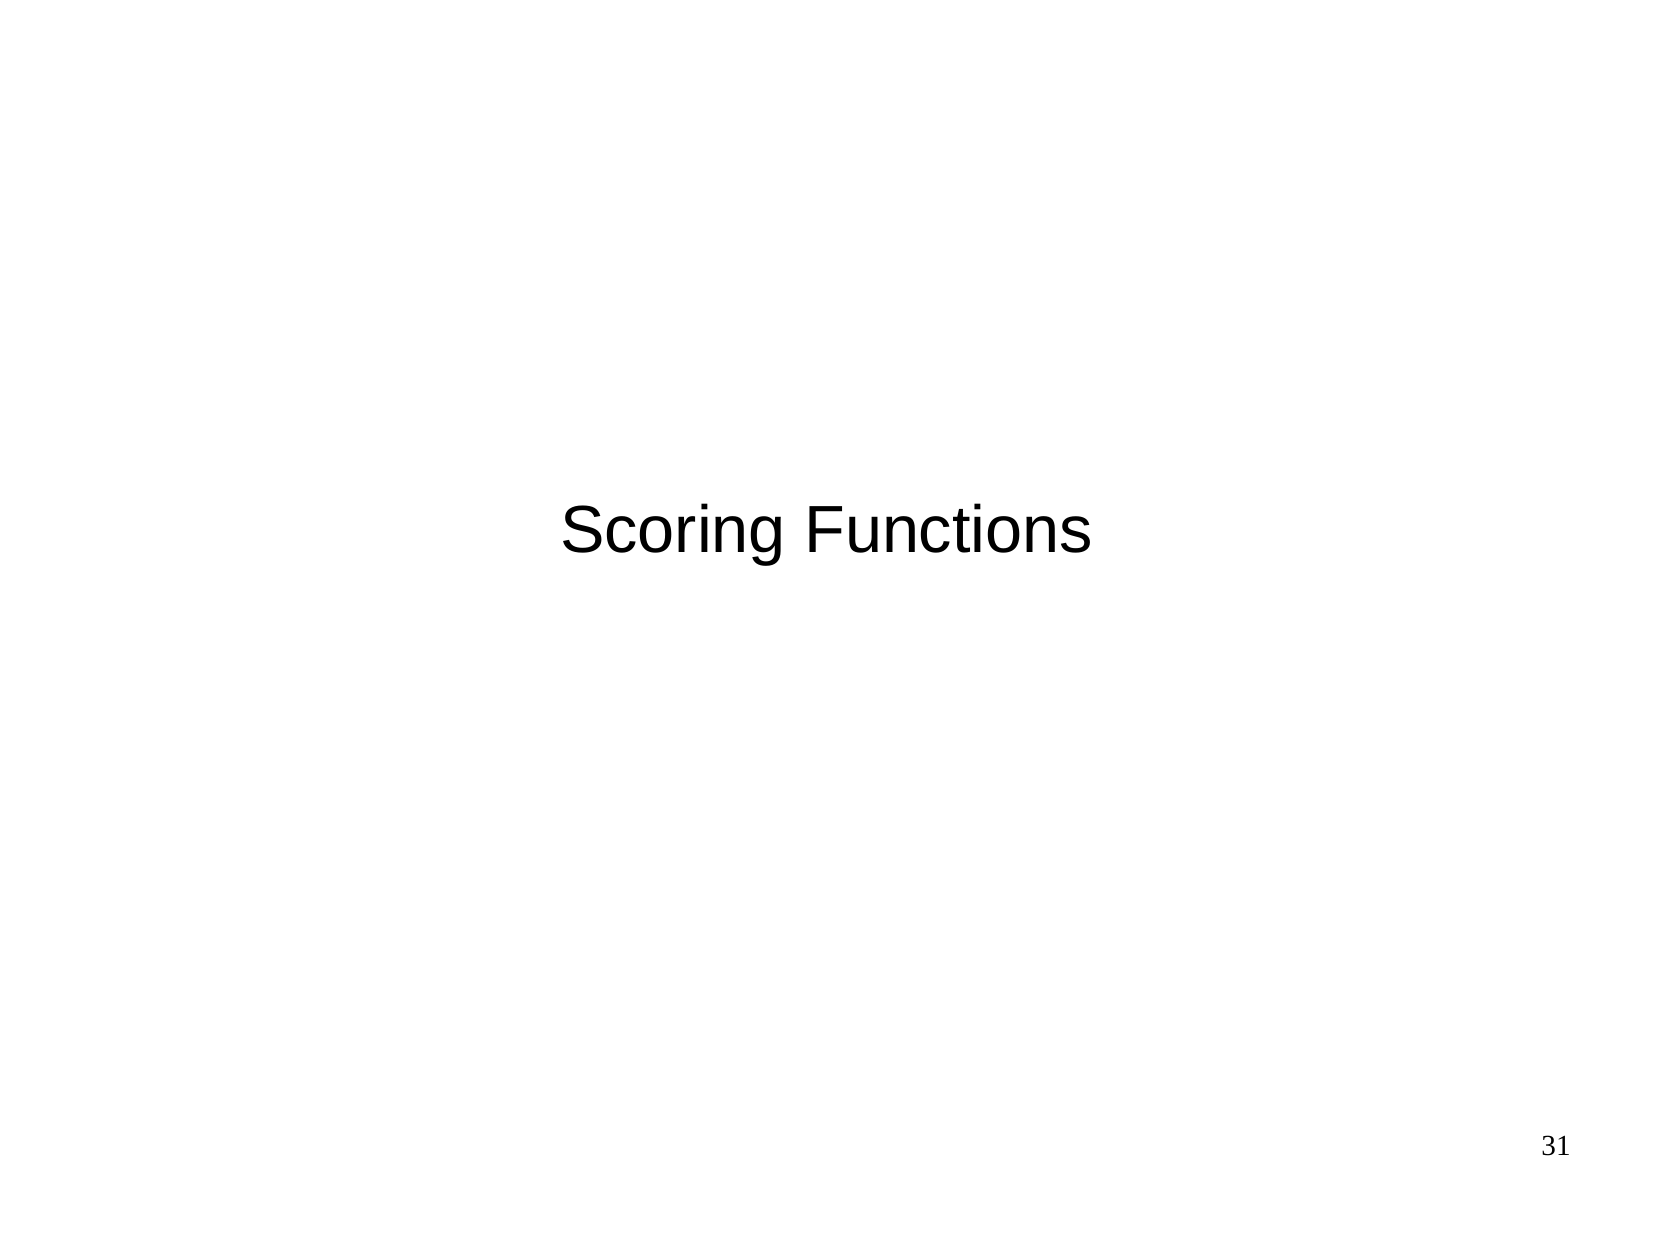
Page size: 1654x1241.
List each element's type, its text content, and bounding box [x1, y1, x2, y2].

subtitle Scoring Functions [82, 49, 1571, 1010]
